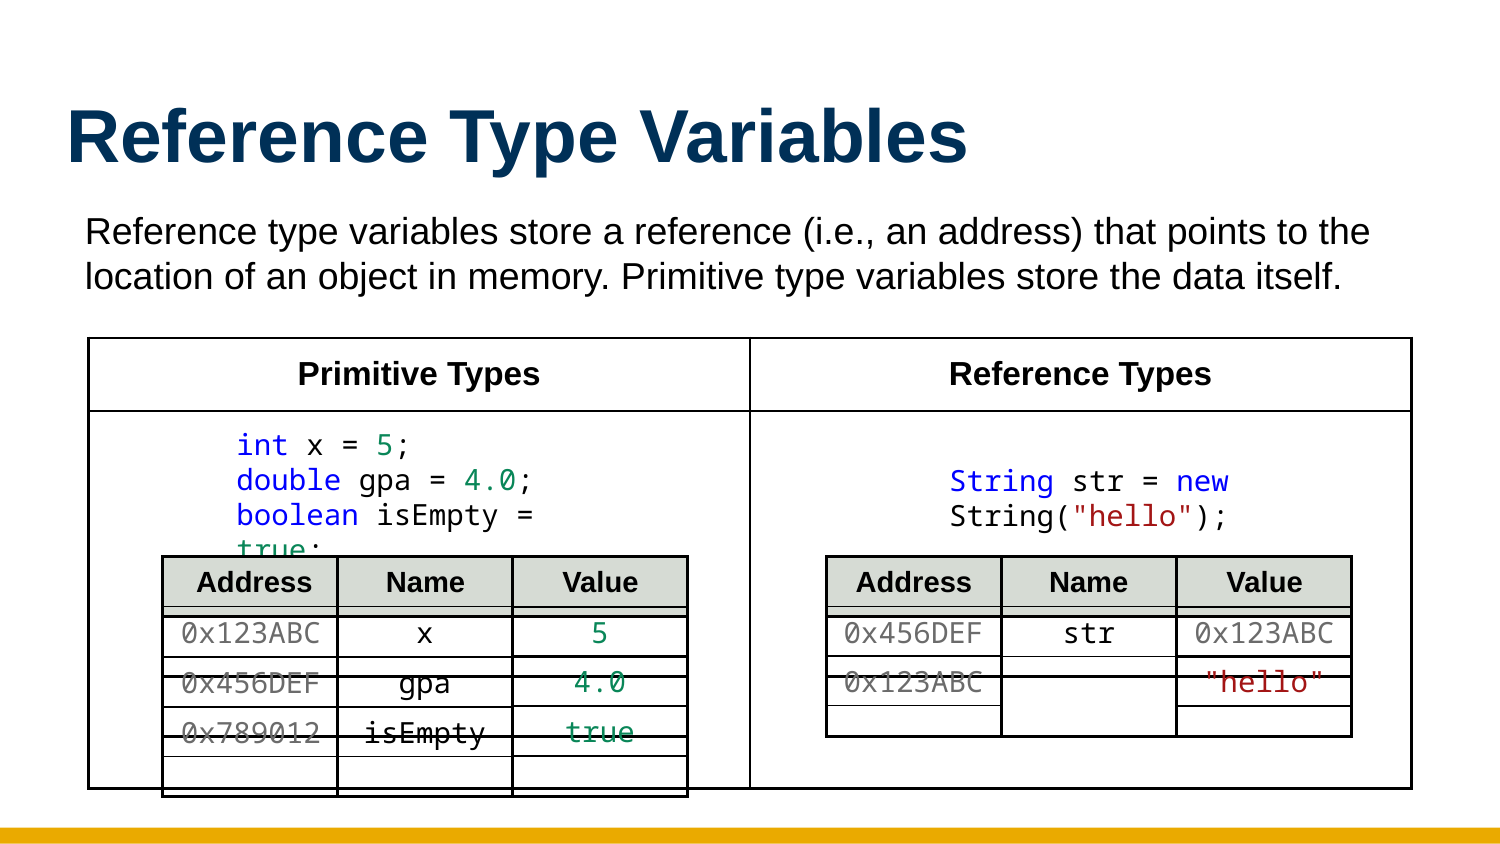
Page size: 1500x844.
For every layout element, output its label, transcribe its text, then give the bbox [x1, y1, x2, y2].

table_cell [1003, 657, 1175, 675]
text_box Name [1008, 556, 1170, 606]
text_box x [339, 606, 512, 657]
text_box Address [173, 556, 336, 606]
text_box gpa [339, 657, 512, 706]
text_box "hello" [1176, 655, 1353, 706]
text_box 0x789012 [163, 706, 339, 757]
text_box 0x123ABC [163, 606, 339, 657]
text_box Name [344, 556, 507, 606]
text_box Reference Type Variables [51, 72, 1449, 189]
list Reference type variables store a reference (i.e., an address) that points to the location of an object in memory. Primitive type variables store the data itself. [51, 191, 1449, 794]
text_box 0x456DEF [825, 606, 1002, 657]
text_box 4.0 [512, 655, 688, 705]
table_header [1170, 558, 1175, 606]
table_cell [1003, 678, 1175, 735]
text_box Value [1177, 556, 1352, 606]
text_box 5 [512, 606, 688, 655]
table_cell [514, 756, 686, 795]
text_box 0x123ABC [1176, 606, 1353, 655]
text_box true [512, 705, 688, 756]
text_box 0x456DEF [163, 657, 339, 706]
text_box str [1002, 606, 1176, 657]
table_header [1003, 558, 1008, 606]
table_cell [339, 757, 511, 795]
table_header [507, 558, 511, 606]
text_box Value [519, 556, 682, 606]
table_header [682, 558, 686, 606]
text_box Address [826, 556, 1002, 606]
text_box String str = new String("hello"); [807, 454, 1371, 540]
text_box 0x123ABC [825, 657, 1002, 706]
table_header [339, 558, 344, 606]
table_cell [828, 706, 1000, 735]
text_box int x = 5; double gpa = 4.0; boolean isEmpty = true; [221, 419, 629, 555]
text_box isEmpty [339, 706, 513, 757]
table_cell [1178, 706, 1350, 735]
table_header [164, 558, 173, 606]
table_cell [164, 757, 336, 795]
table_header [514, 558, 519, 606]
